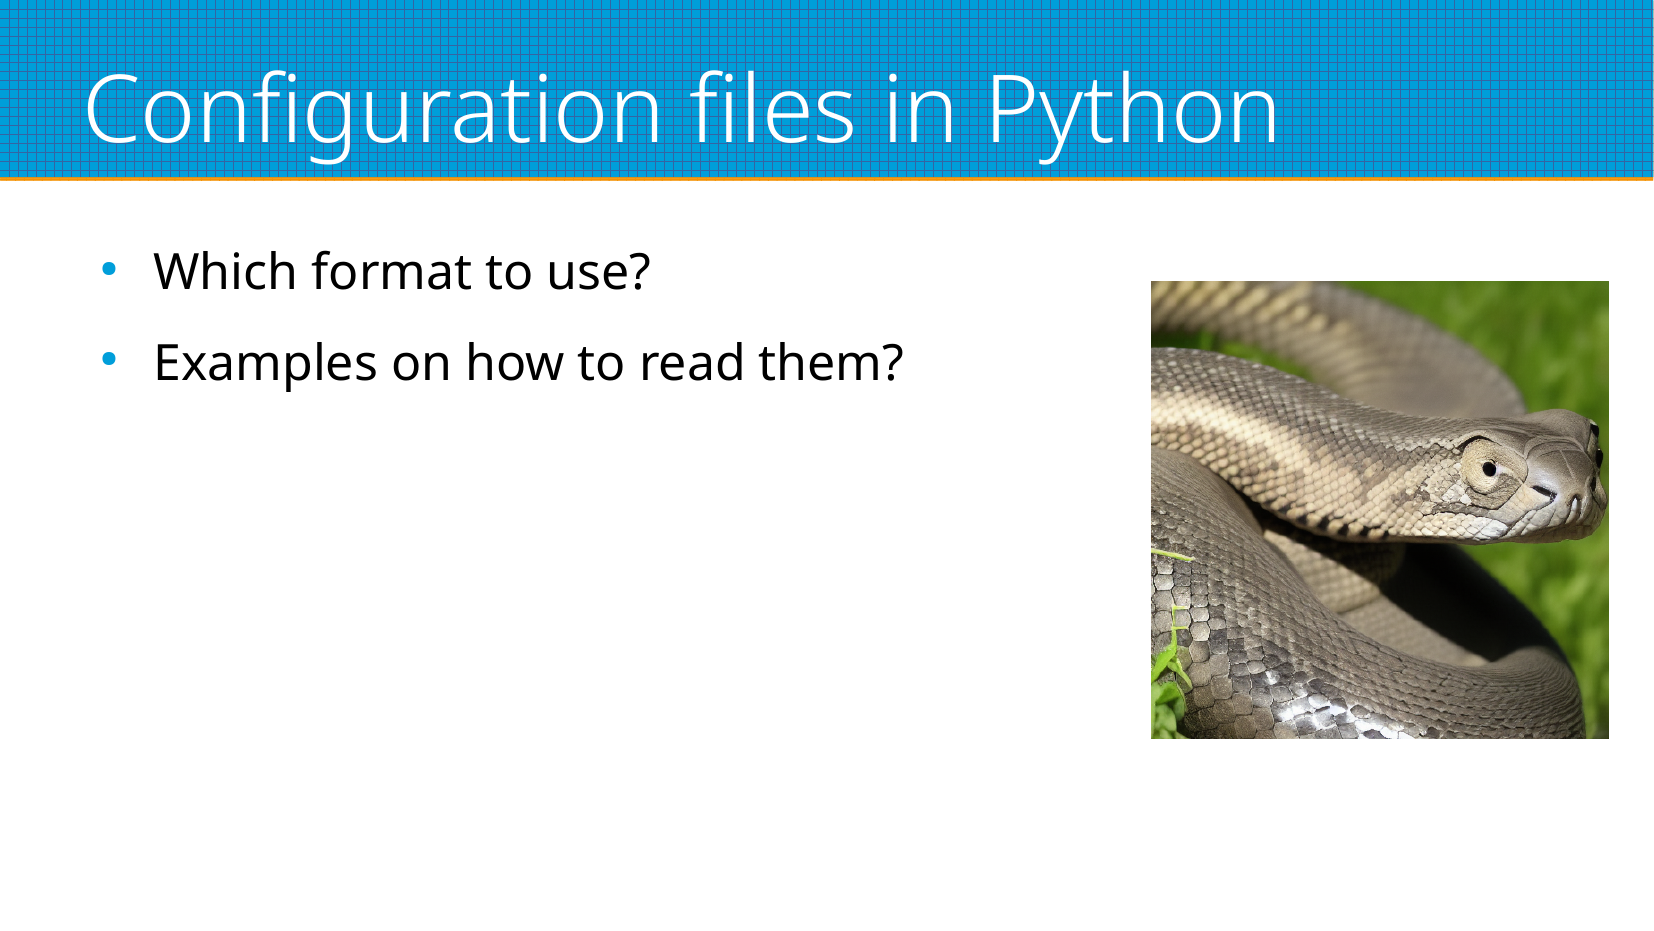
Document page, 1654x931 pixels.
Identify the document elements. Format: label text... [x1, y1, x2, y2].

title Configuration files in Python [82, 14, 1571, 171]
list Which format to use? Examples on how to read them? [82, 236, 1093, 811]
picture [1151, 281, 1609, 739]
